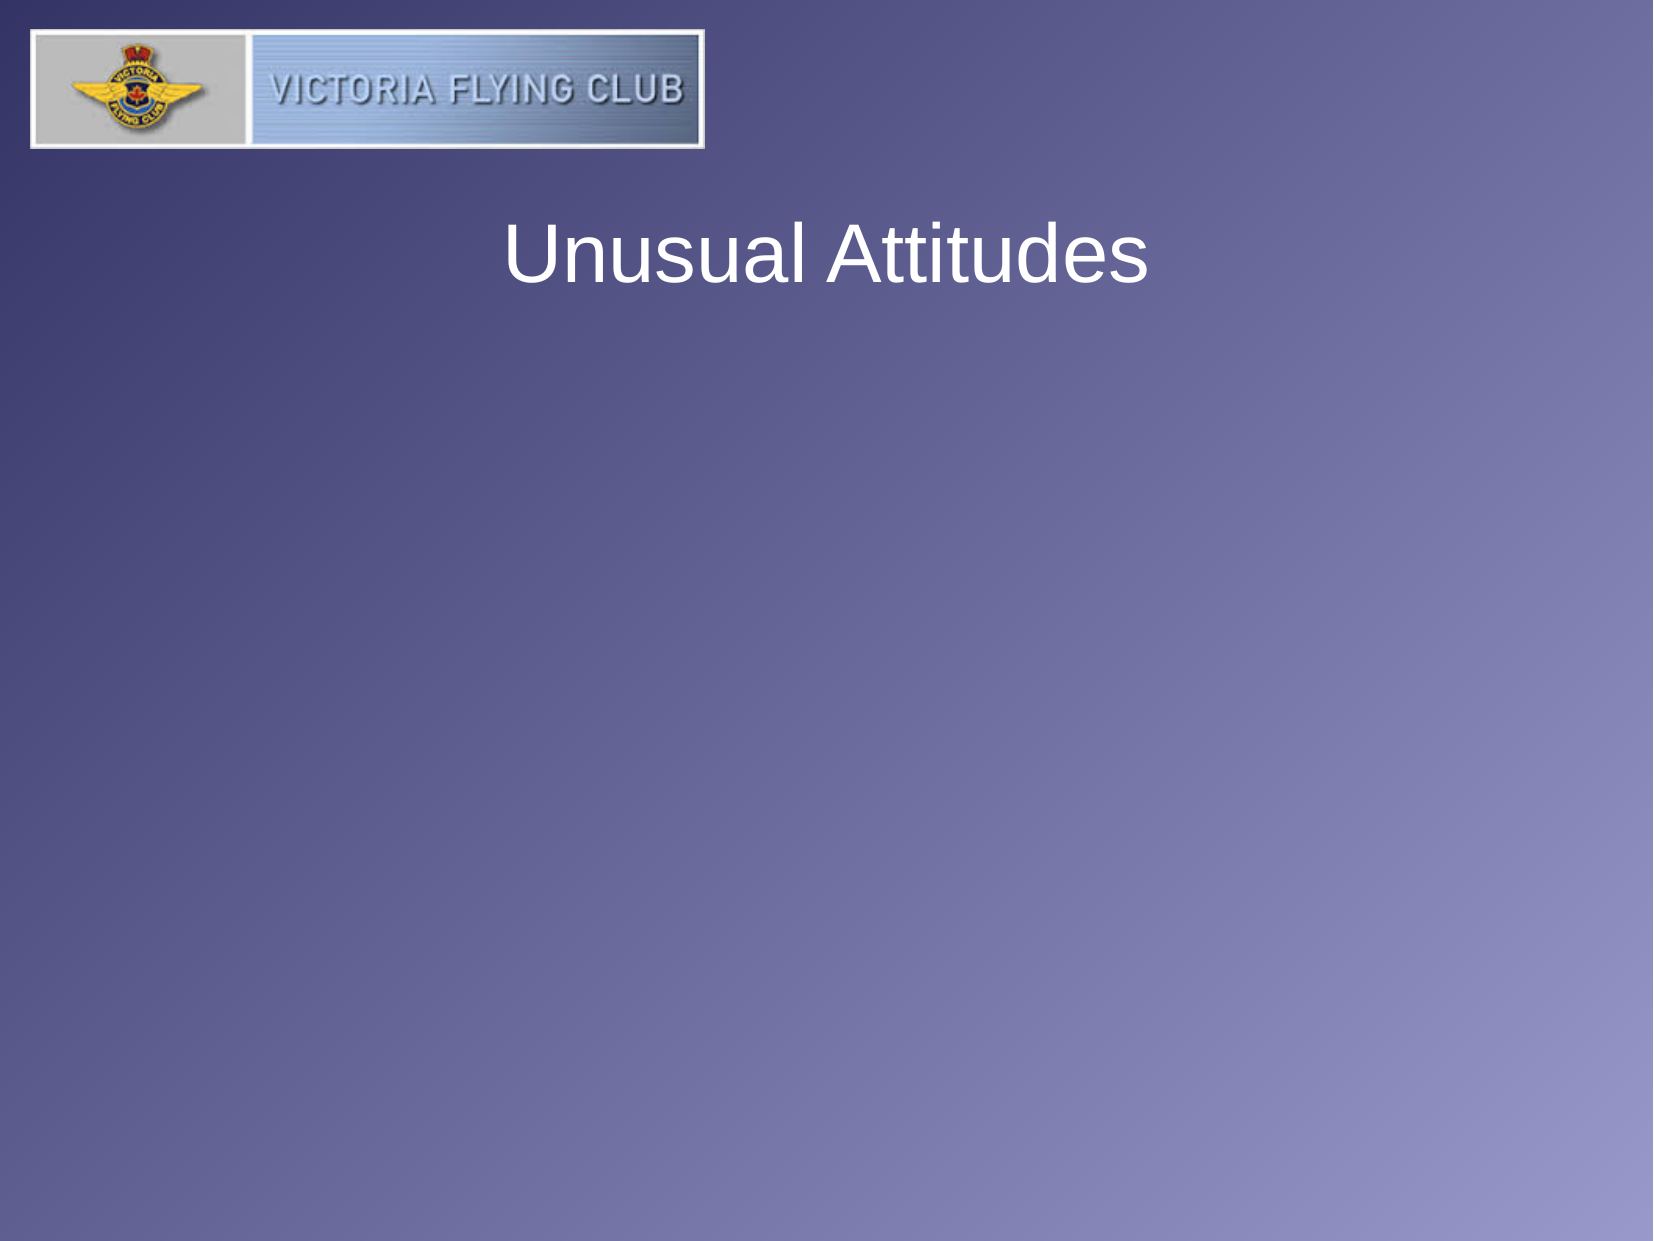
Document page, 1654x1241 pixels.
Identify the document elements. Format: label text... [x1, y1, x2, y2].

picture [30, 29, 705, 149]
title Unusual Attitudes [82, 150, 1571, 358]
